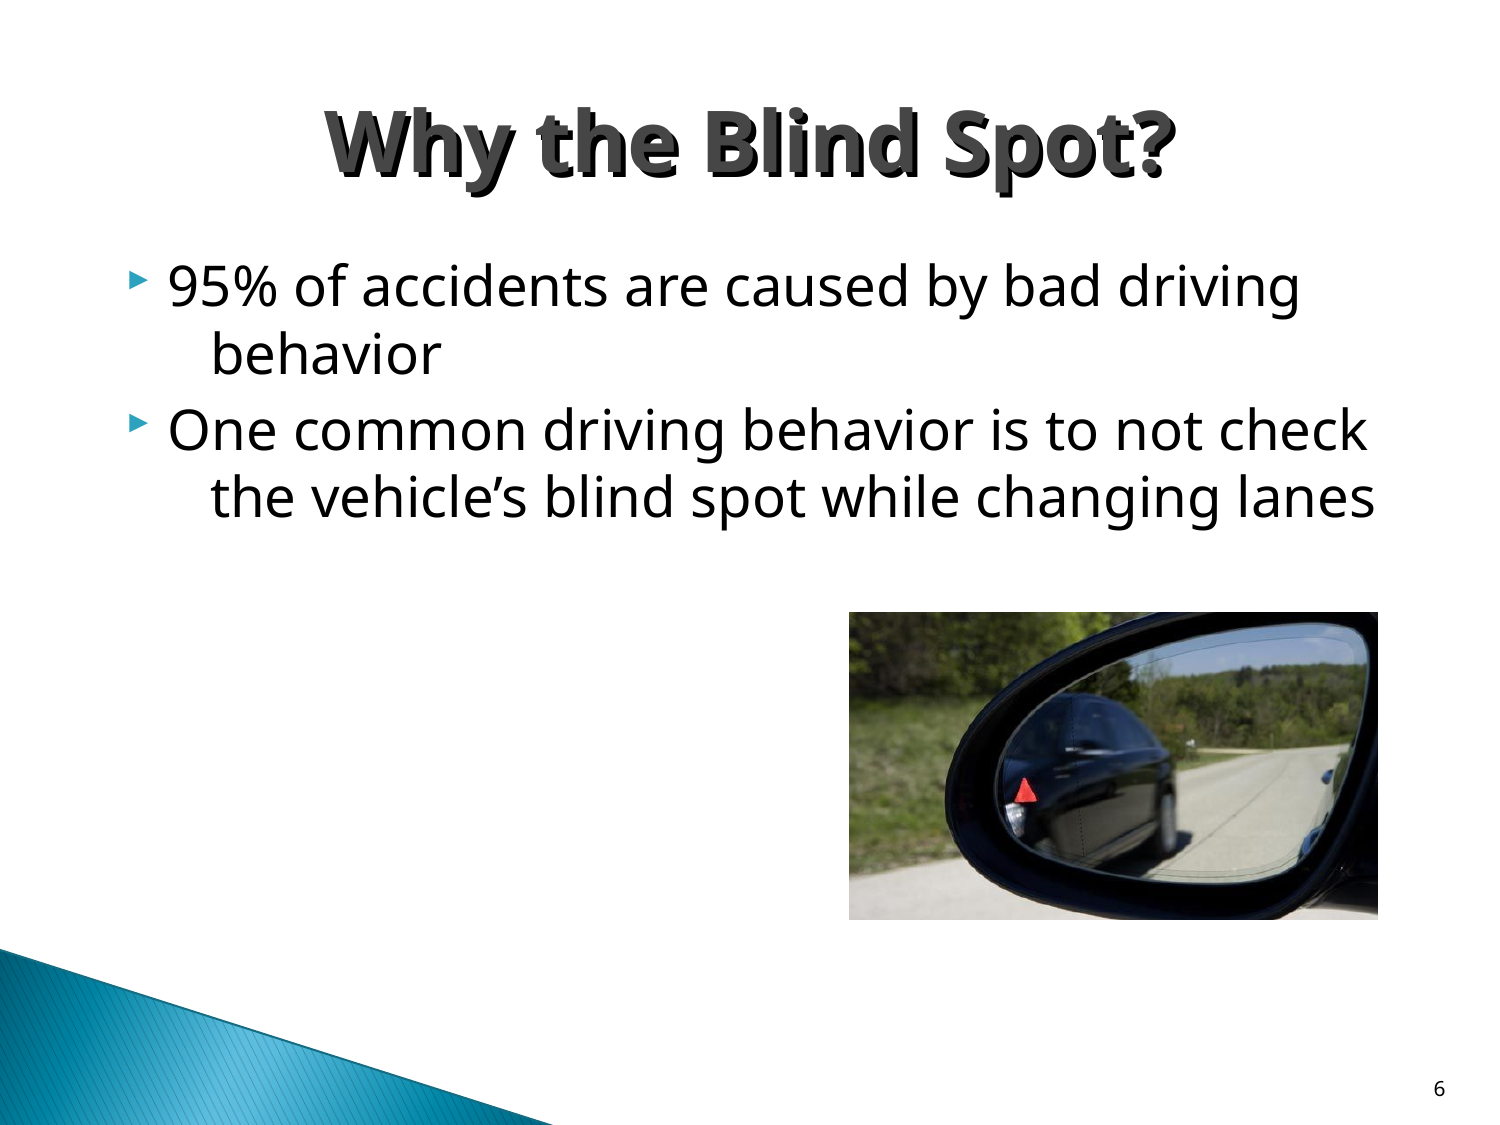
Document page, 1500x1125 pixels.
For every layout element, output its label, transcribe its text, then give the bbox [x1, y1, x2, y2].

text_box [1418, 1051, 1479, 1112]
list 95% of accidents are caused by bad driving behavior One common driving behavior is to not check the vehicle’s blind spot while changing lanes [75, 243, 1426, 986]
picture [849, 612, 1378, 920]
title Why the Blind Spot? [75, 45, 1426, 233]
